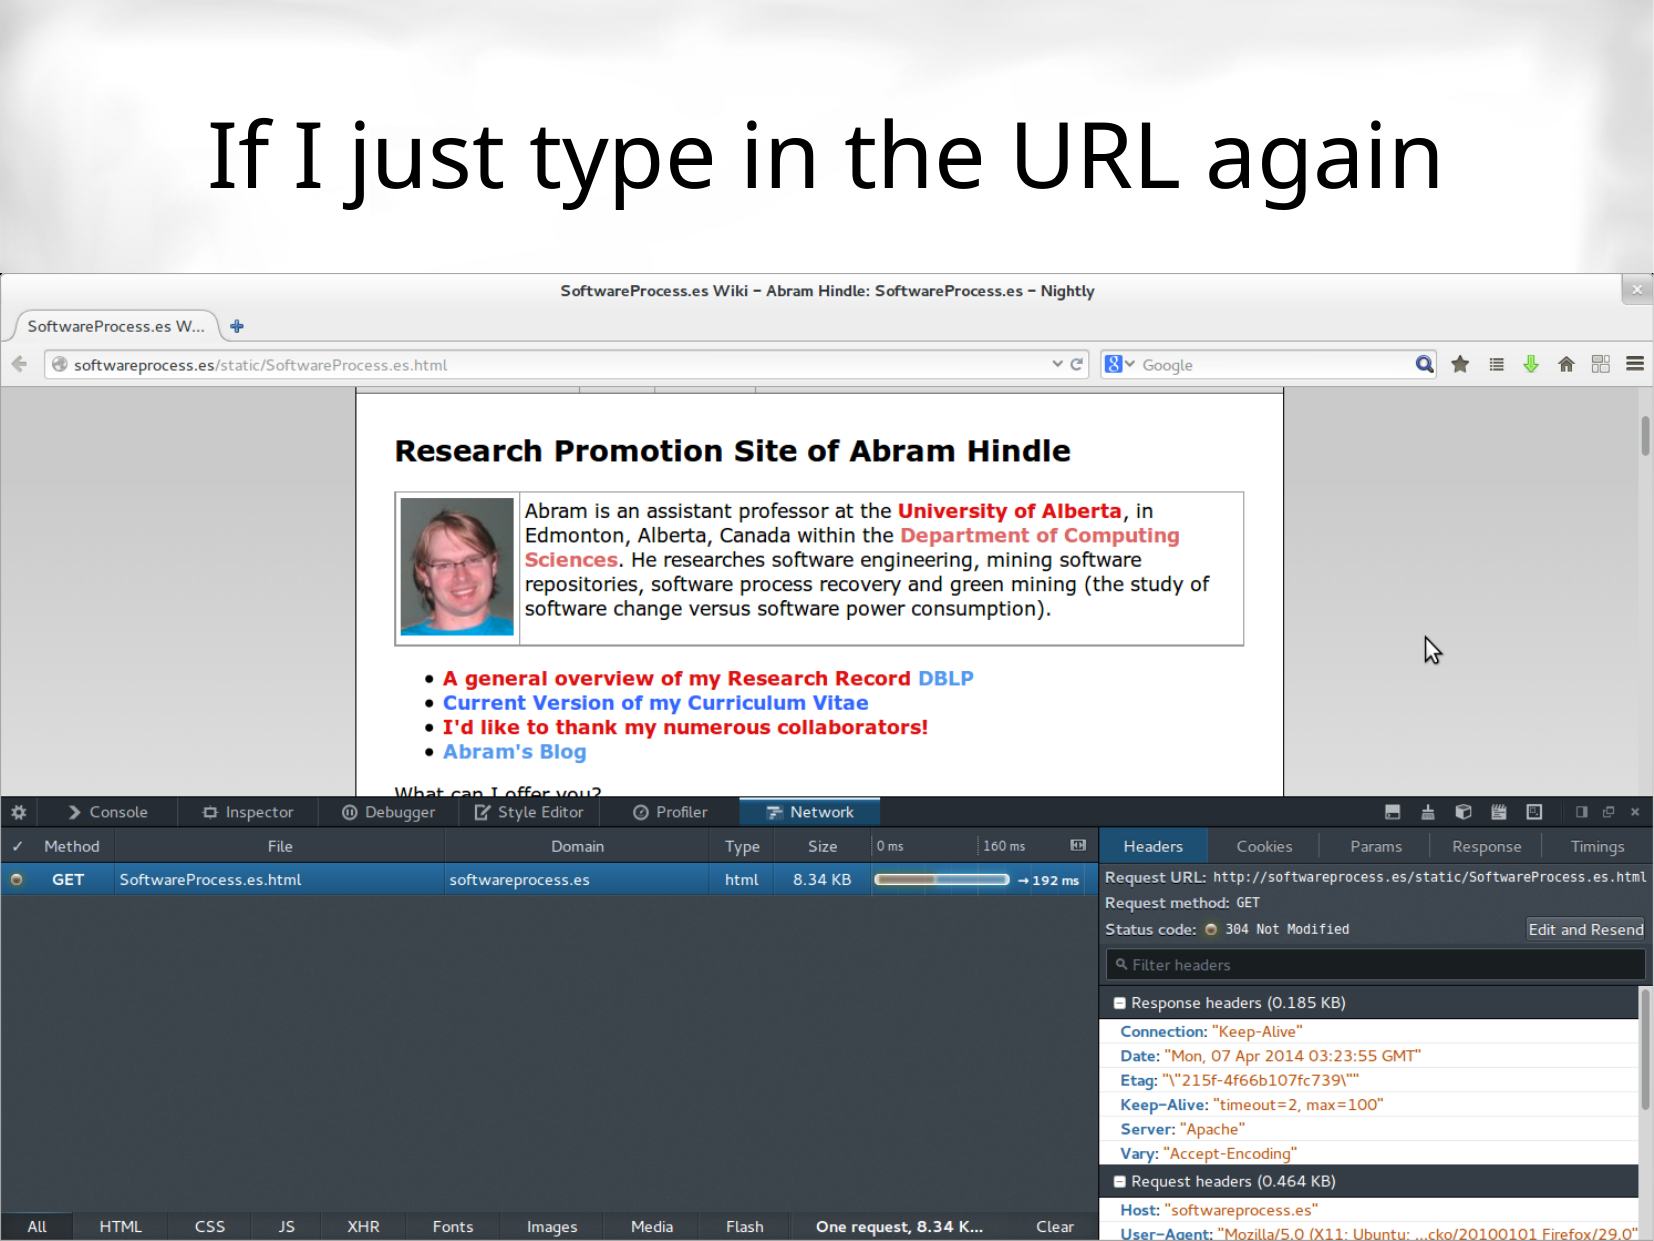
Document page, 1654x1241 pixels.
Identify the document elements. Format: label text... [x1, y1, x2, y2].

picture [0, 0, 1654, 1241]
title If I just type in the URL again [82, 49, 1571, 257]
